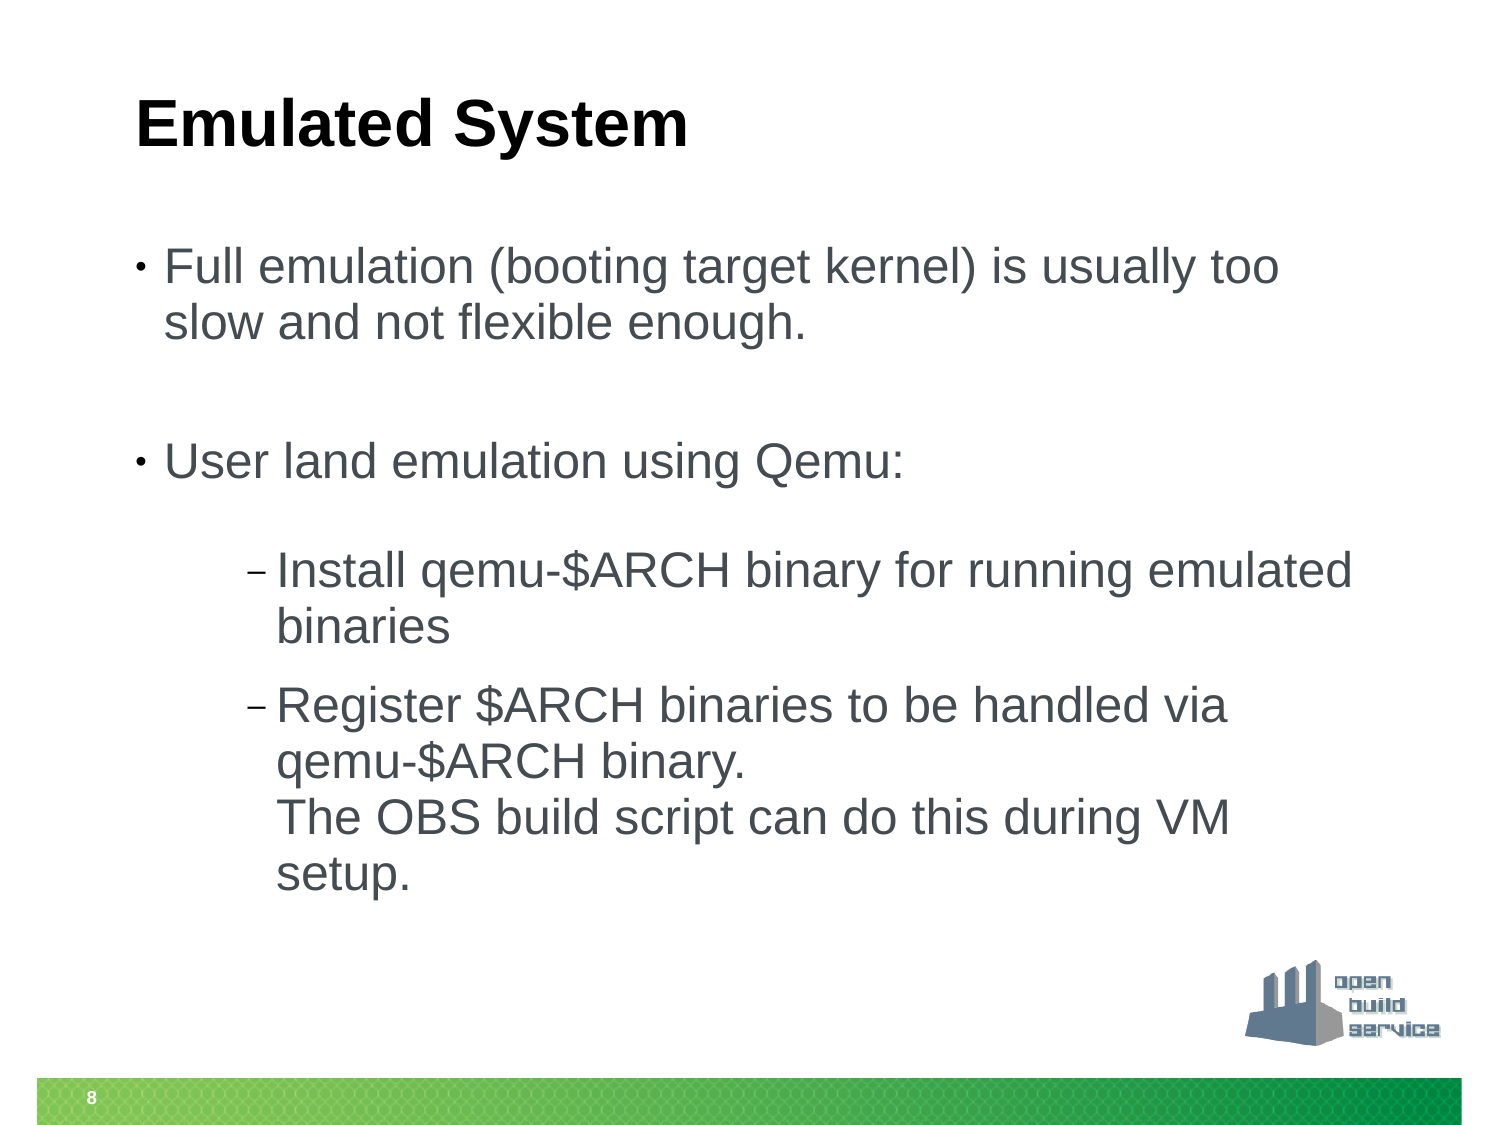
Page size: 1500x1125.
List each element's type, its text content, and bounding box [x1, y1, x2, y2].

title Emulated System [135, 41, 1372, 204]
picture [1245, 960, 1441, 1046]
list Full emulation (booting target kernel) is usually too slow and not flexible enough. User land emulation using Qemu: Install qemu-$ARCH binary for running emulated binaries Register $ARCH binaries to be handled via qemu-$ARCH binary. The OBS build script can do this during VM setup. [135, 238, 1372, 982]
picture [37, 1078, 1462, 1125]
